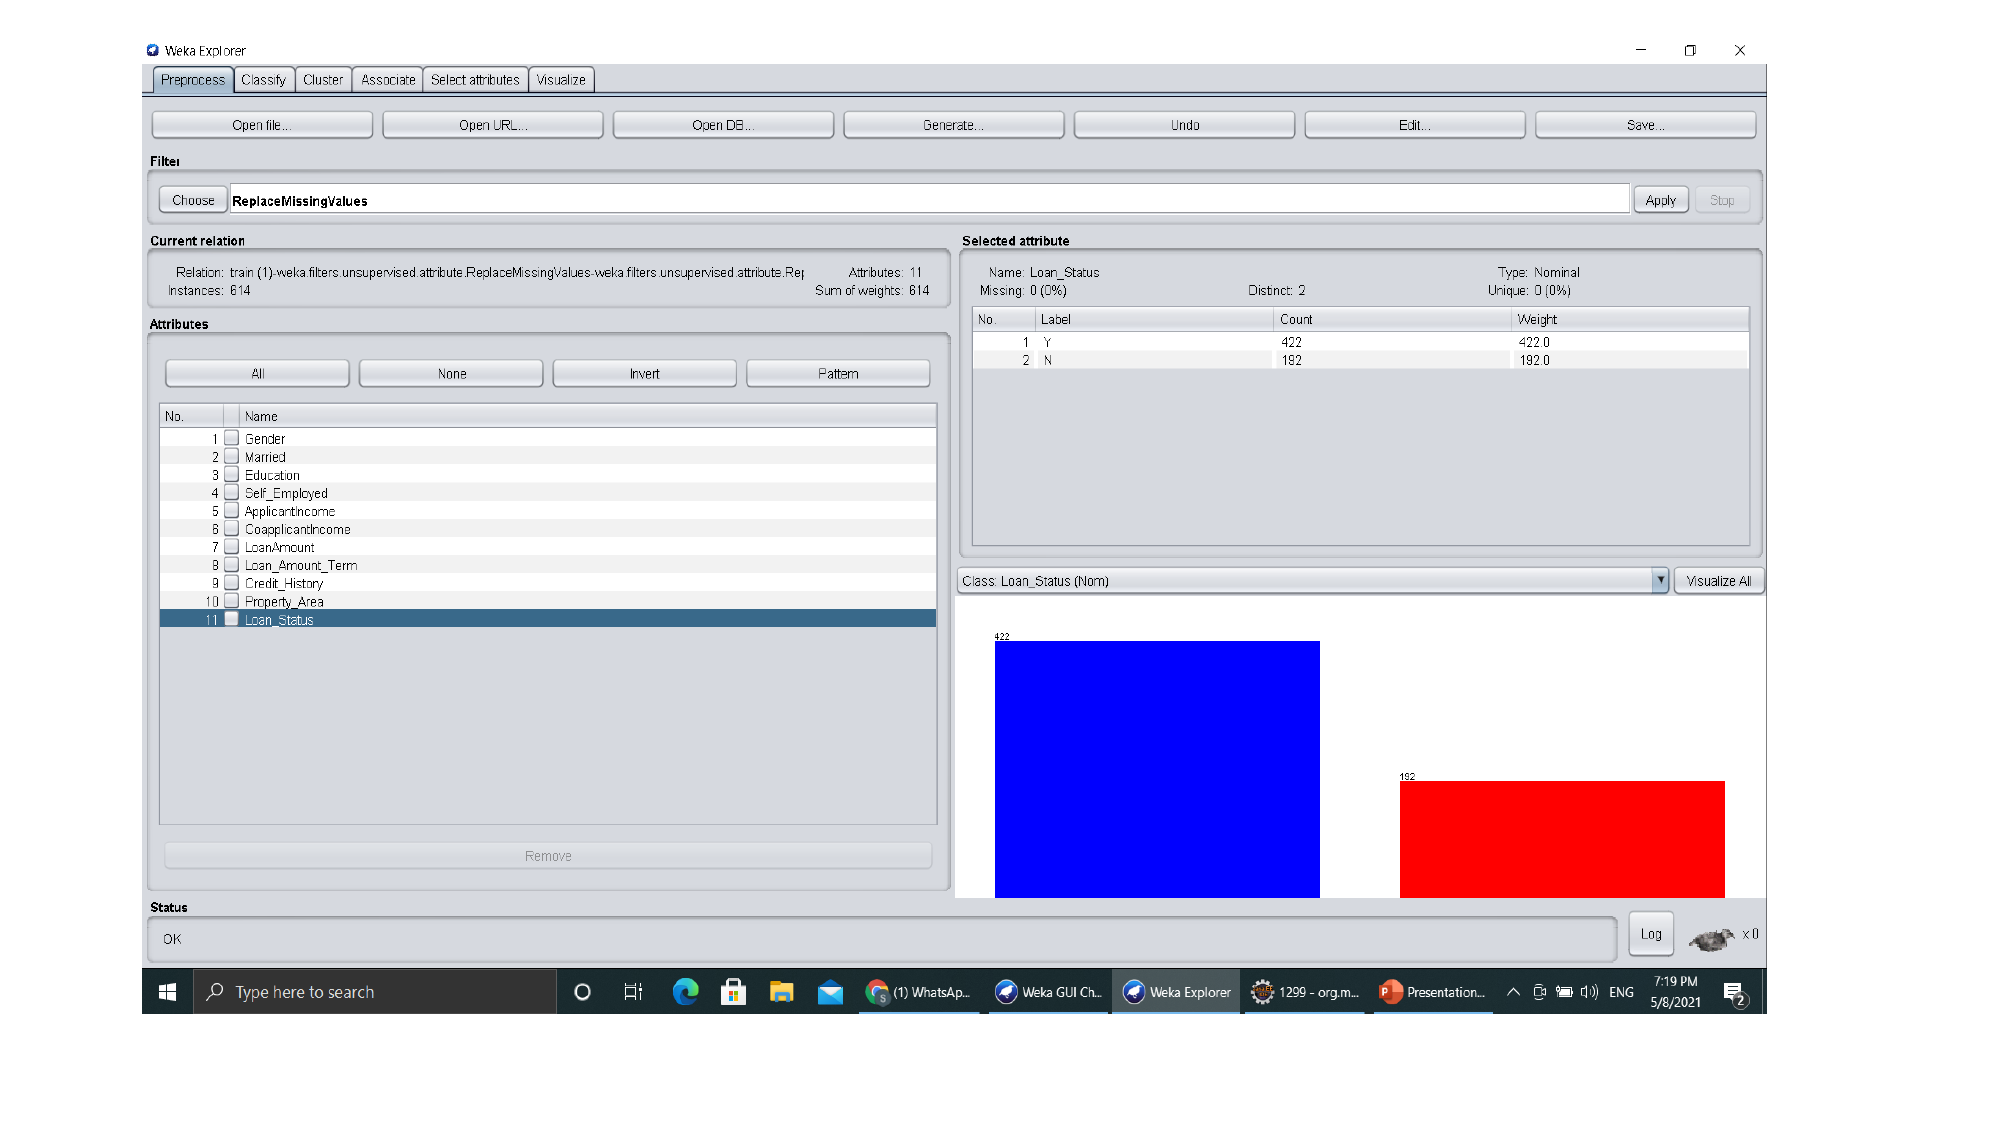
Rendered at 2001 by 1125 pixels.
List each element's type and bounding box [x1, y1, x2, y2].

picture [142, 37, 1767, 1014]
